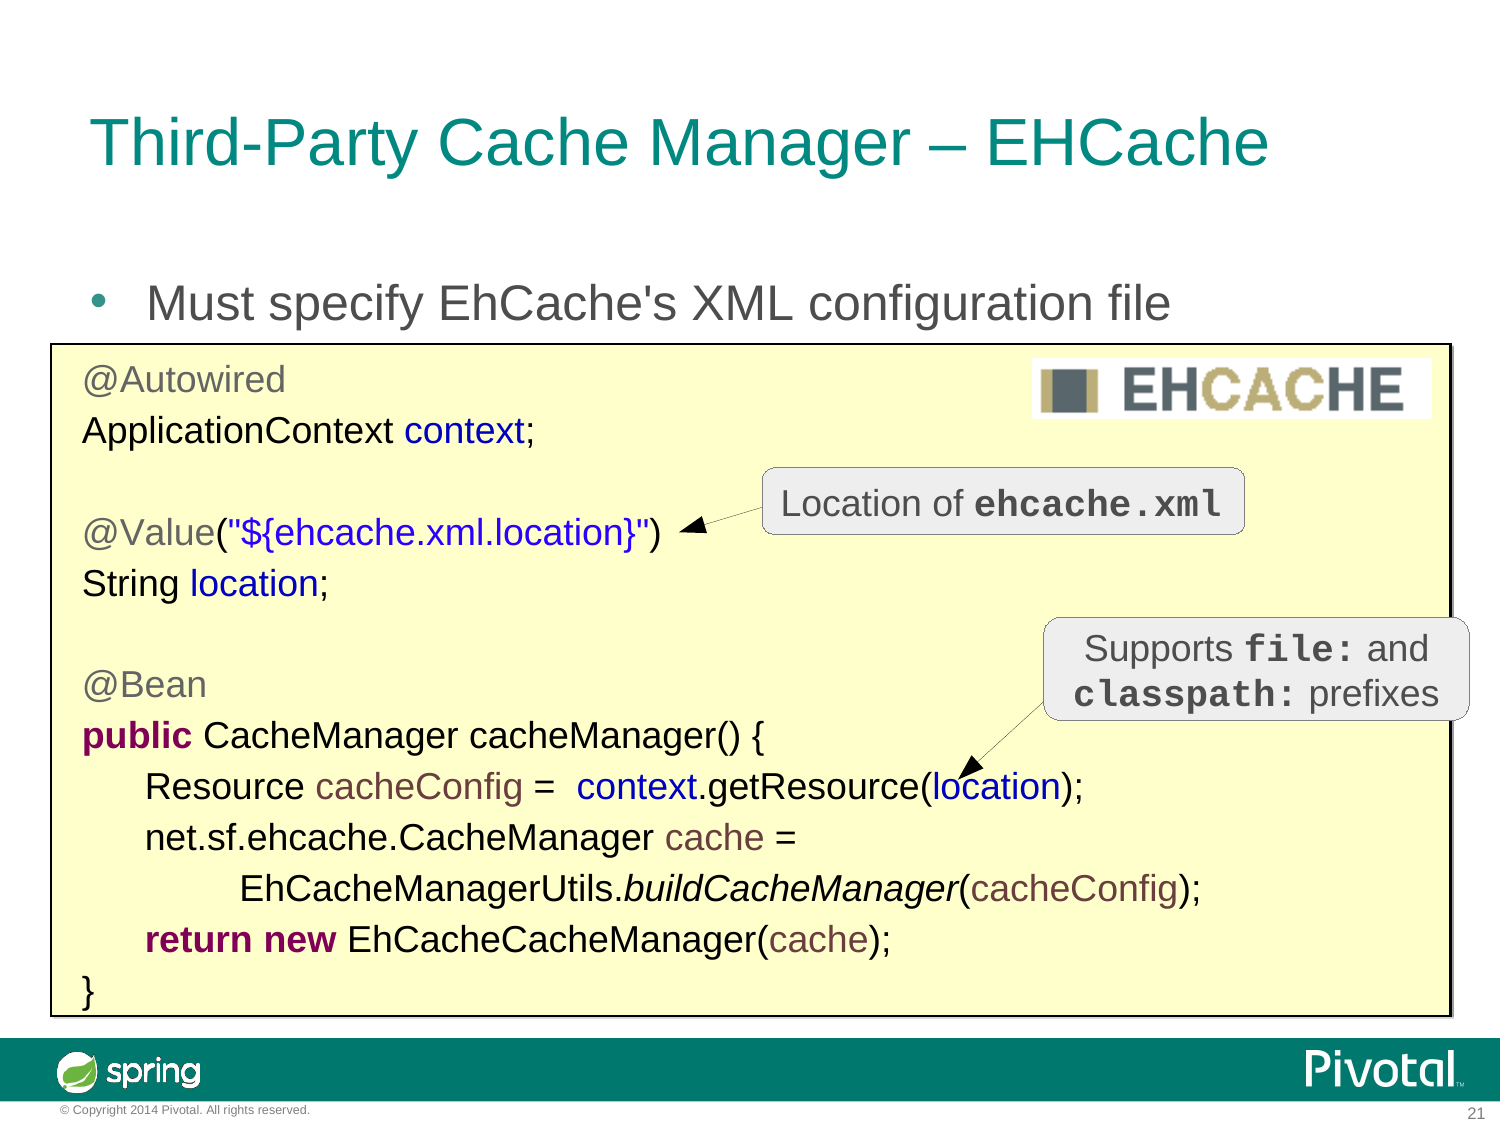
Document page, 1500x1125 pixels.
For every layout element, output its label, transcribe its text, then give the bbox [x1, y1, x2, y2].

picture [1032, 358, 1432, 419]
text_box Supports file: and classpath: prefixes [1043, 617, 1470, 721]
text_box Location of ehcache.xml [762, 467, 1245, 535]
title Third-Party Cache Manager – EHCache [75, 45, 1426, 233]
picture [32, 1041, 210, 1103]
list Must specify EhCache's XML configuration file [75, 262, 1426, 344]
text_box @Autowired ApplicationContext context; @Value("${ehcache.xml.location}") String location; @Bean public CacheManager cacheManager() { Resource cacheConfig = context.getResource(location); net.sf.ehcache.CacheManager cache = EhCacheManagerUtils.buildCacheManager(cacheConfig); return new EhCacheCacheManager(cache); } [51, 344, 1451, 1016]
picture [1306, 1050, 1464, 1087]
